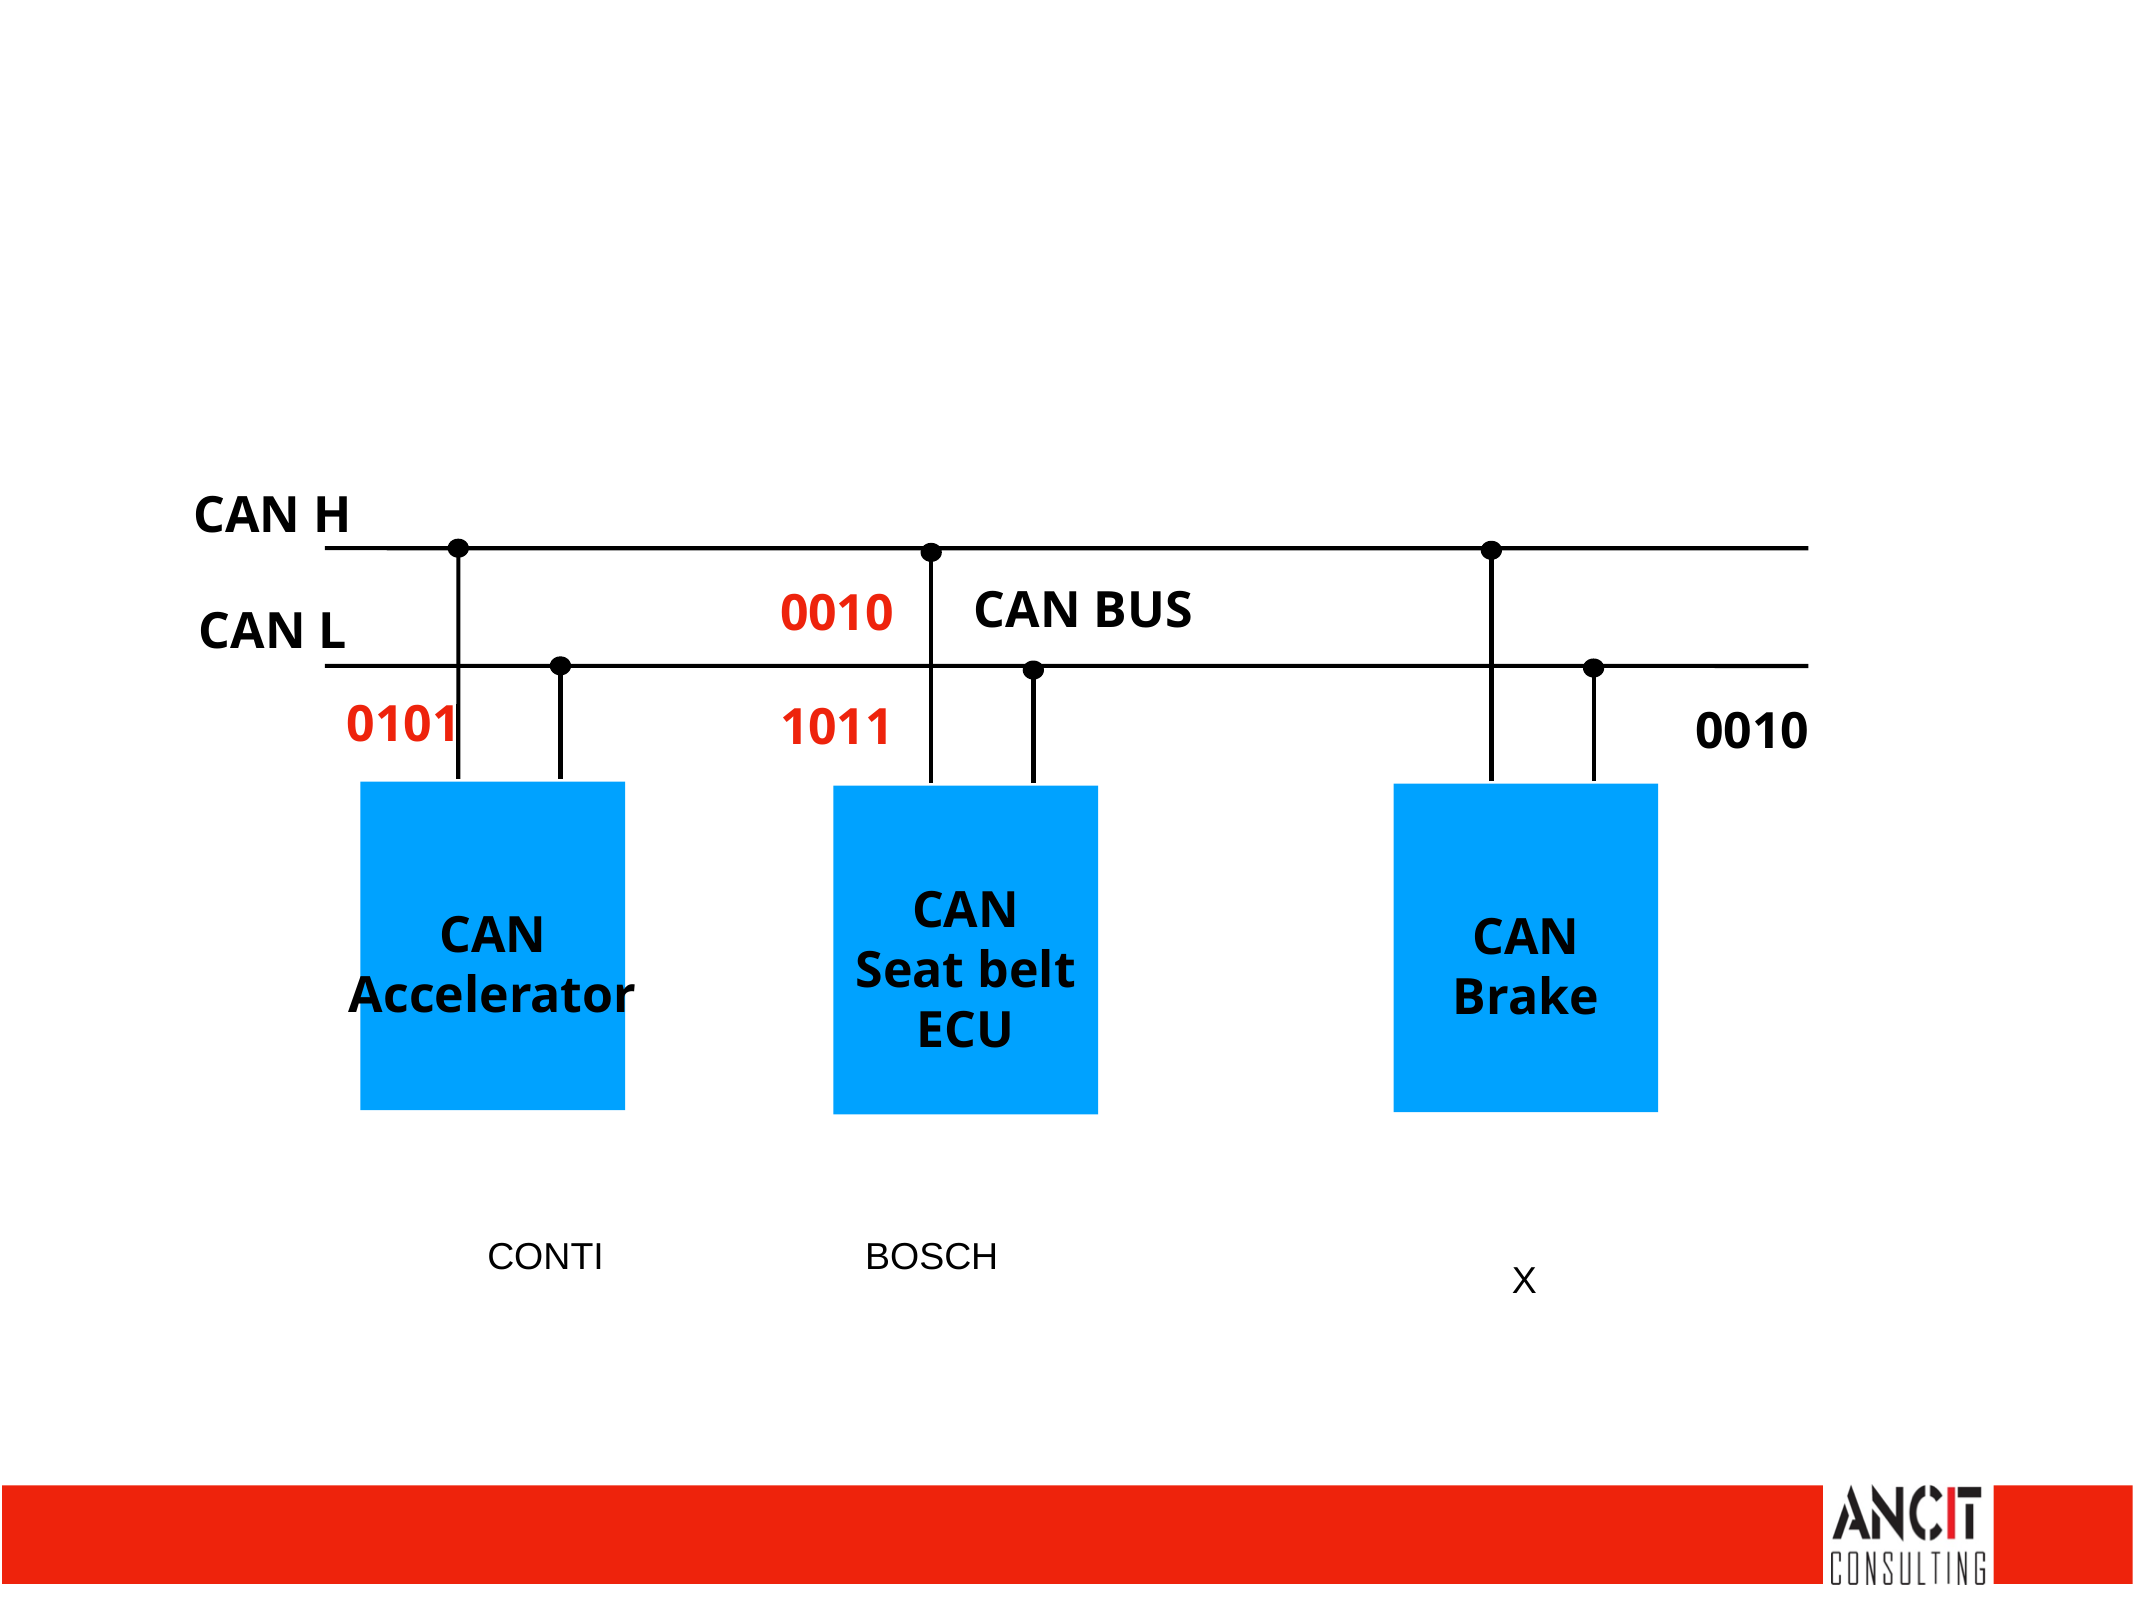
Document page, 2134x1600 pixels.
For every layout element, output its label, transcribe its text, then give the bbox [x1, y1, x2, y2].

text_box CONTI [472, 1228, 619, 1286]
text_box [447, 538, 469, 558]
text_box 0010 [1686, 690, 1818, 768]
text_box [1022, 660, 1044, 680]
text_box CAN Brake [1444, 896, 1608, 1034]
text_box 0101 [338, 683, 470, 760]
text_box [920, 542, 942, 562]
text_box CAN BUS [965, 568, 1202, 646]
text_box [360, 781, 626, 894]
text_box X [1511, 1251, 1524, 1309]
text_box BOSCH [850, 1228, 1014, 1286]
text_box 1011 [771, 686, 903, 763]
text_box [1480, 540, 1503, 560]
text_box CAN Seat belt ECU [847, 868, 1085, 1066]
text_box [2, 1485, 1823, 1584]
text_box [1993, 1485, 2133, 1584]
text_box CAN H [185, 474, 361, 551]
text_box [1582, 658, 1605, 678]
text_box [360, 1032, 626, 1111]
text_box CAN L [190, 589, 356, 667]
text_box [833, 785, 1099, 1115]
text_box [1393, 783, 1659, 1113]
text_box 0010 [771, 571, 903, 649]
text_box [549, 656, 572, 676]
text_box CAN Accelerator [340, 894, 646, 1032]
picture [1831, 1484, 1986, 1585]
